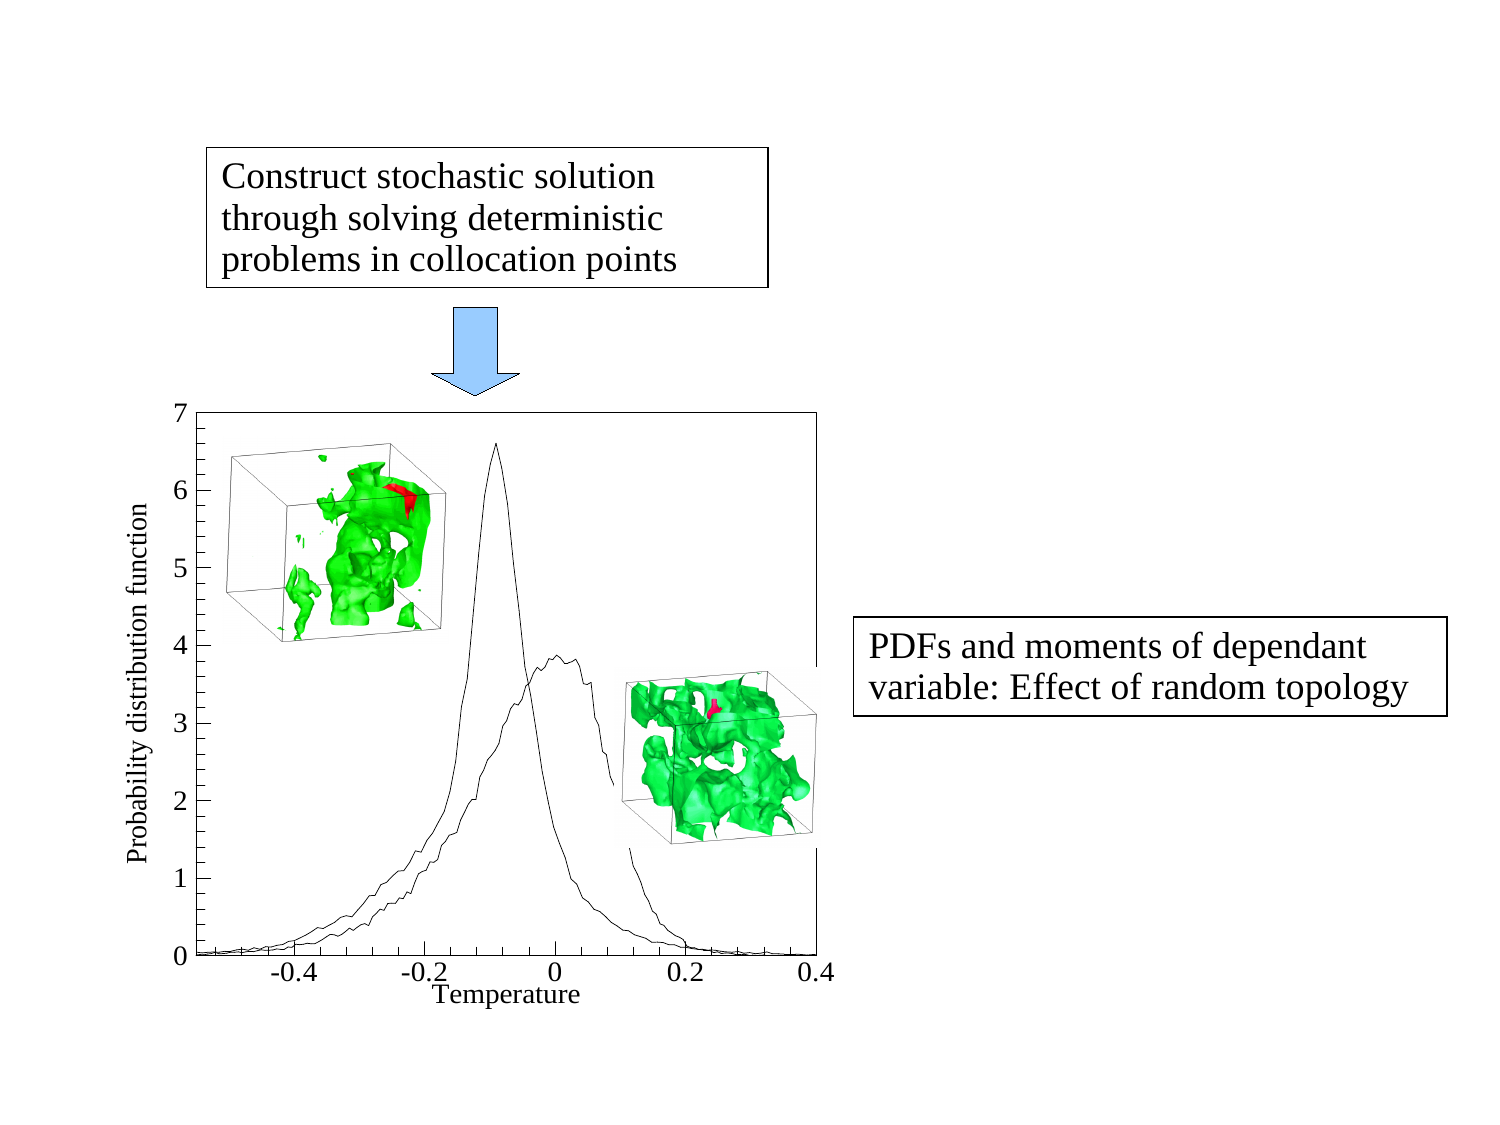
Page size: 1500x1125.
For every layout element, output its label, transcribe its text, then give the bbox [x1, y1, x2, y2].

text_box PDFs and moments of dependant variable: Effect of random topology [916, 617, 1447, 716]
text_box Construct stochastic solution through solving deterministic problems in collocation points [206, 147, 768, 288]
text_box [431, 307, 520, 396]
picture [88, 327, 916, 1034]
